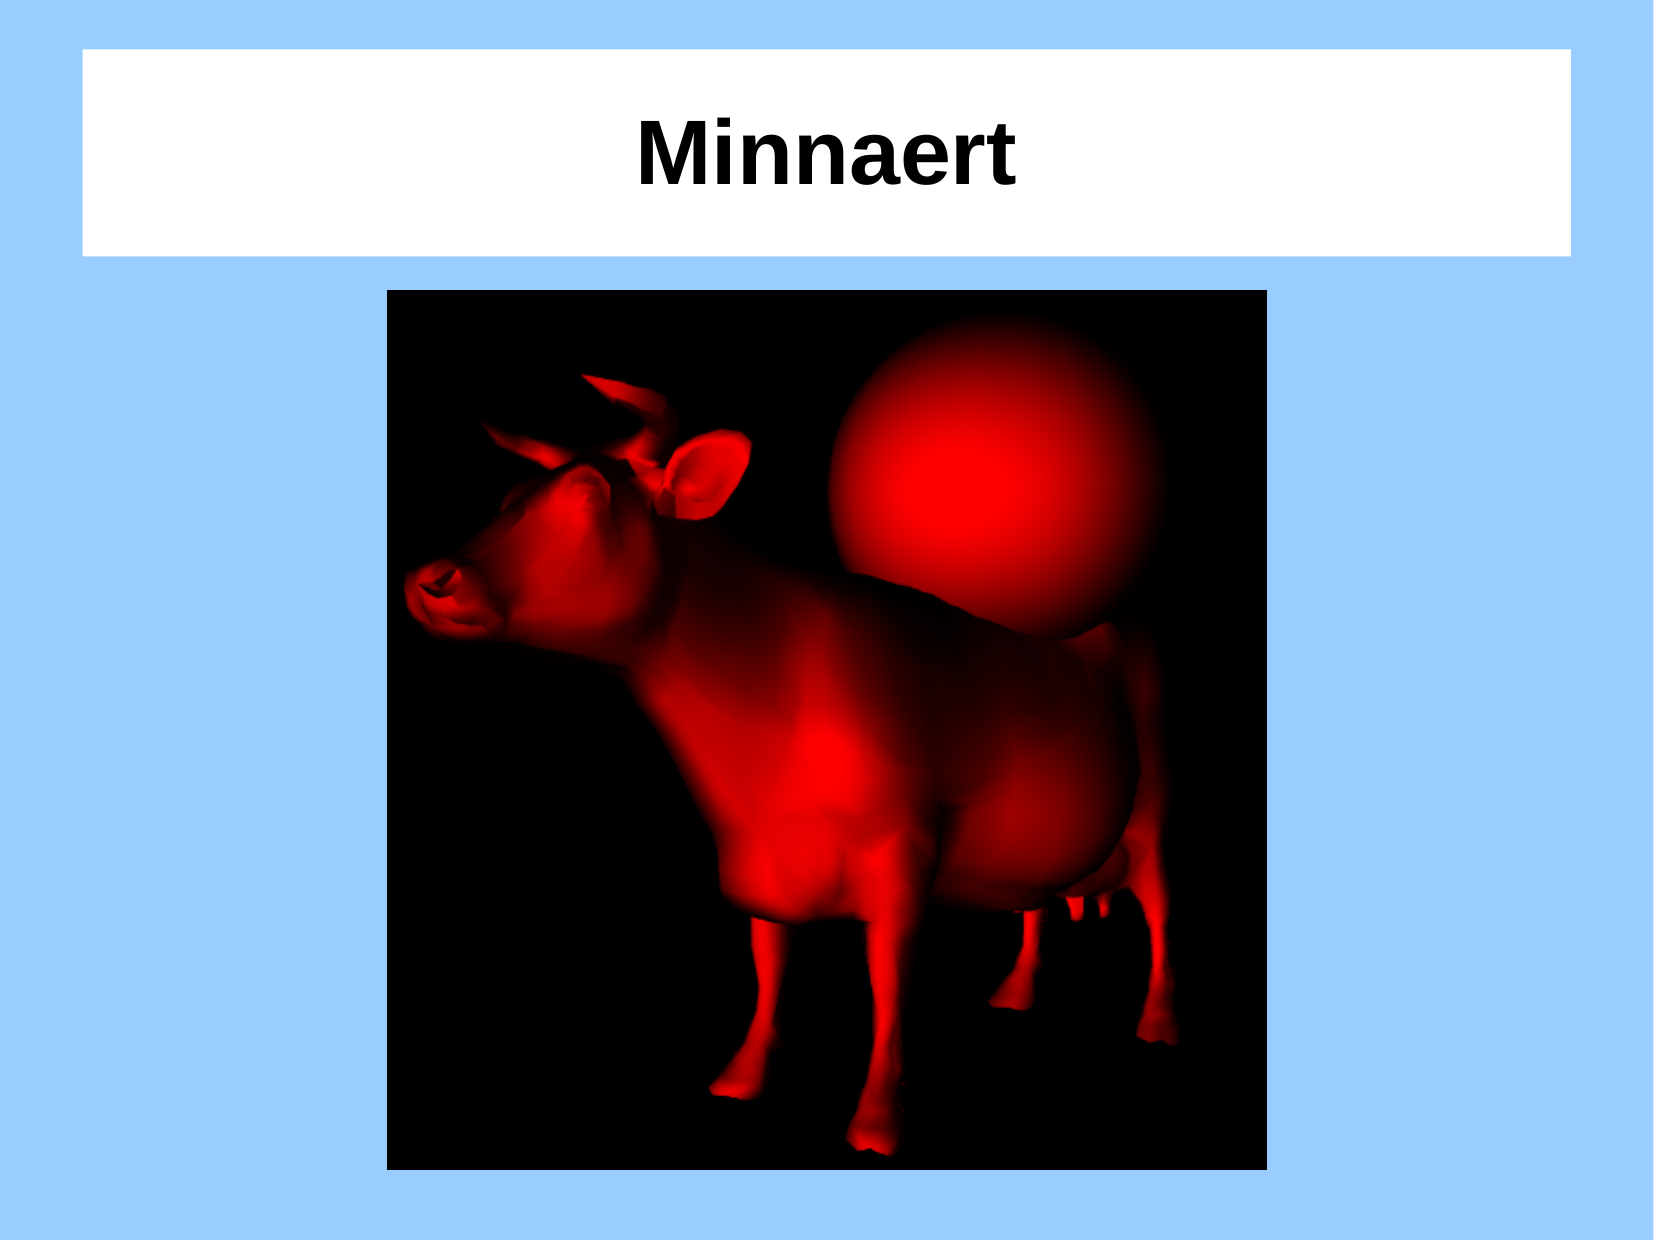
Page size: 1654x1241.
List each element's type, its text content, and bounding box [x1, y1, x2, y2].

title Minnaert [82, 49, 1571, 257]
picture [387, 290, 1267, 1170]
